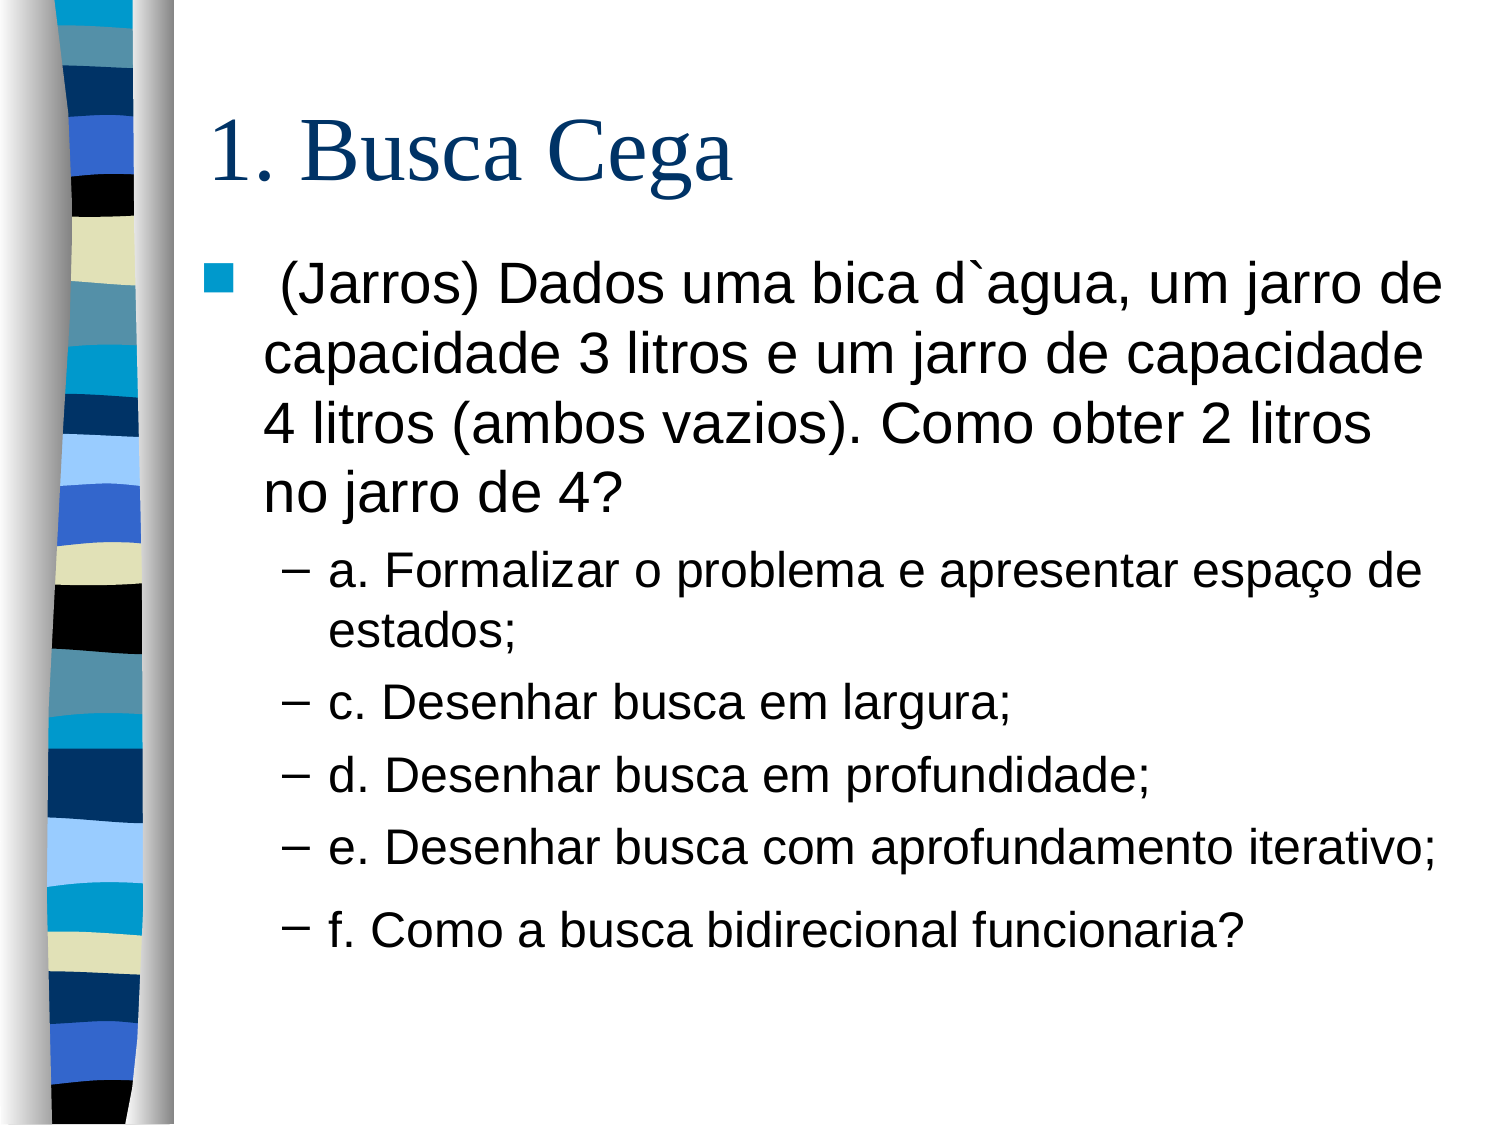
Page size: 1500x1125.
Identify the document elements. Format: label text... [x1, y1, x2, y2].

list (Jarros) Dados uma bica d`agua, um jarro de capacidade 3 litros e um jarro de capacidade 4 litros (ambos vazios). Como obter 2 litros no jarro de 4? a. Formalizar o problema e apresentar espaço de estados; c. Desenhar busca em largura; d. Desenhar busca em profundidade; e. Desenhar busca com aprofundamento iterativo; f. Como a busca bidirecional funcionaria? [192, 237, 1468, 1000]
title 1. Busca Cega [192, 75, 1468, 213]
